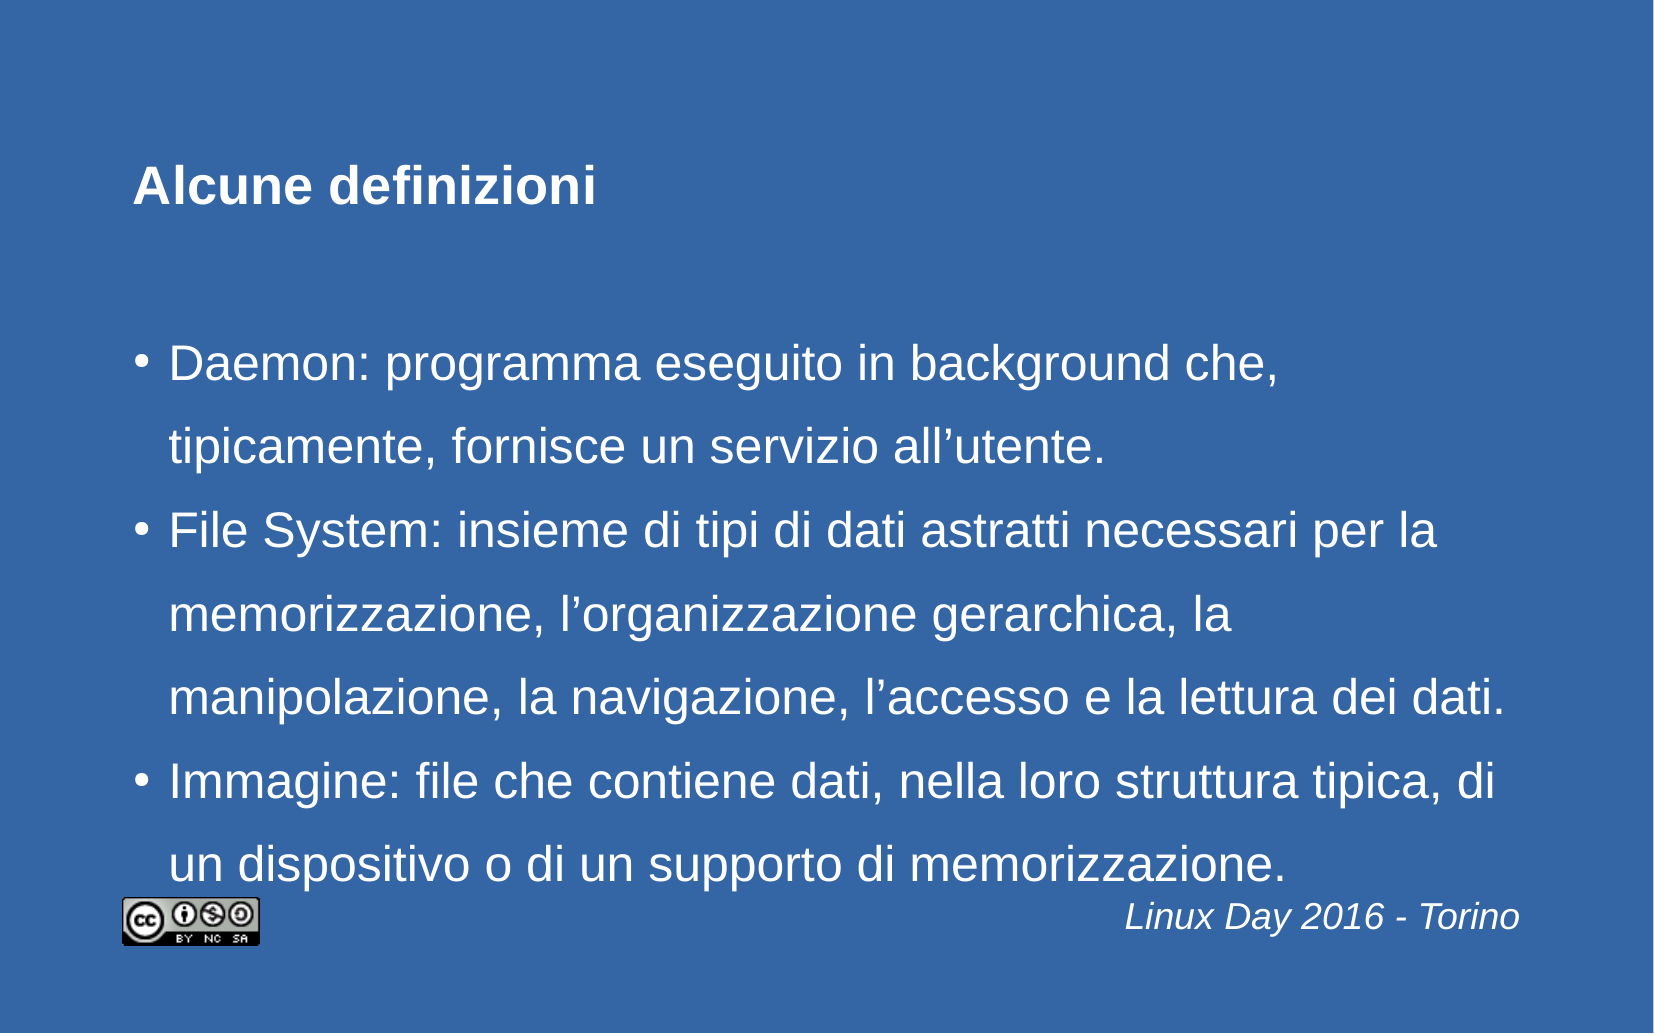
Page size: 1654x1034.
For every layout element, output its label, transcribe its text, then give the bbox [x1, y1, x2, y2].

text_box Linux Day 2016 - Torino [1109, 887, 1536, 1034]
picture [122, 897, 260, 946]
text_box Alcune definizioni Daemon: programma eseguito in background che, tipicamente, fornisce un servizio all’utente. File System: insieme di tipi di dati astratti necessari per la memorizzazione, l’organizzazione gerarchica, la manipolazione, la navigazione, l’accesso e la lettura dei dati. Immagine: file che contiene dati, nella loro struttura tipica, di un dispositivo o di un supporto di memorizzazione. [118, 118, 1536, 902]
